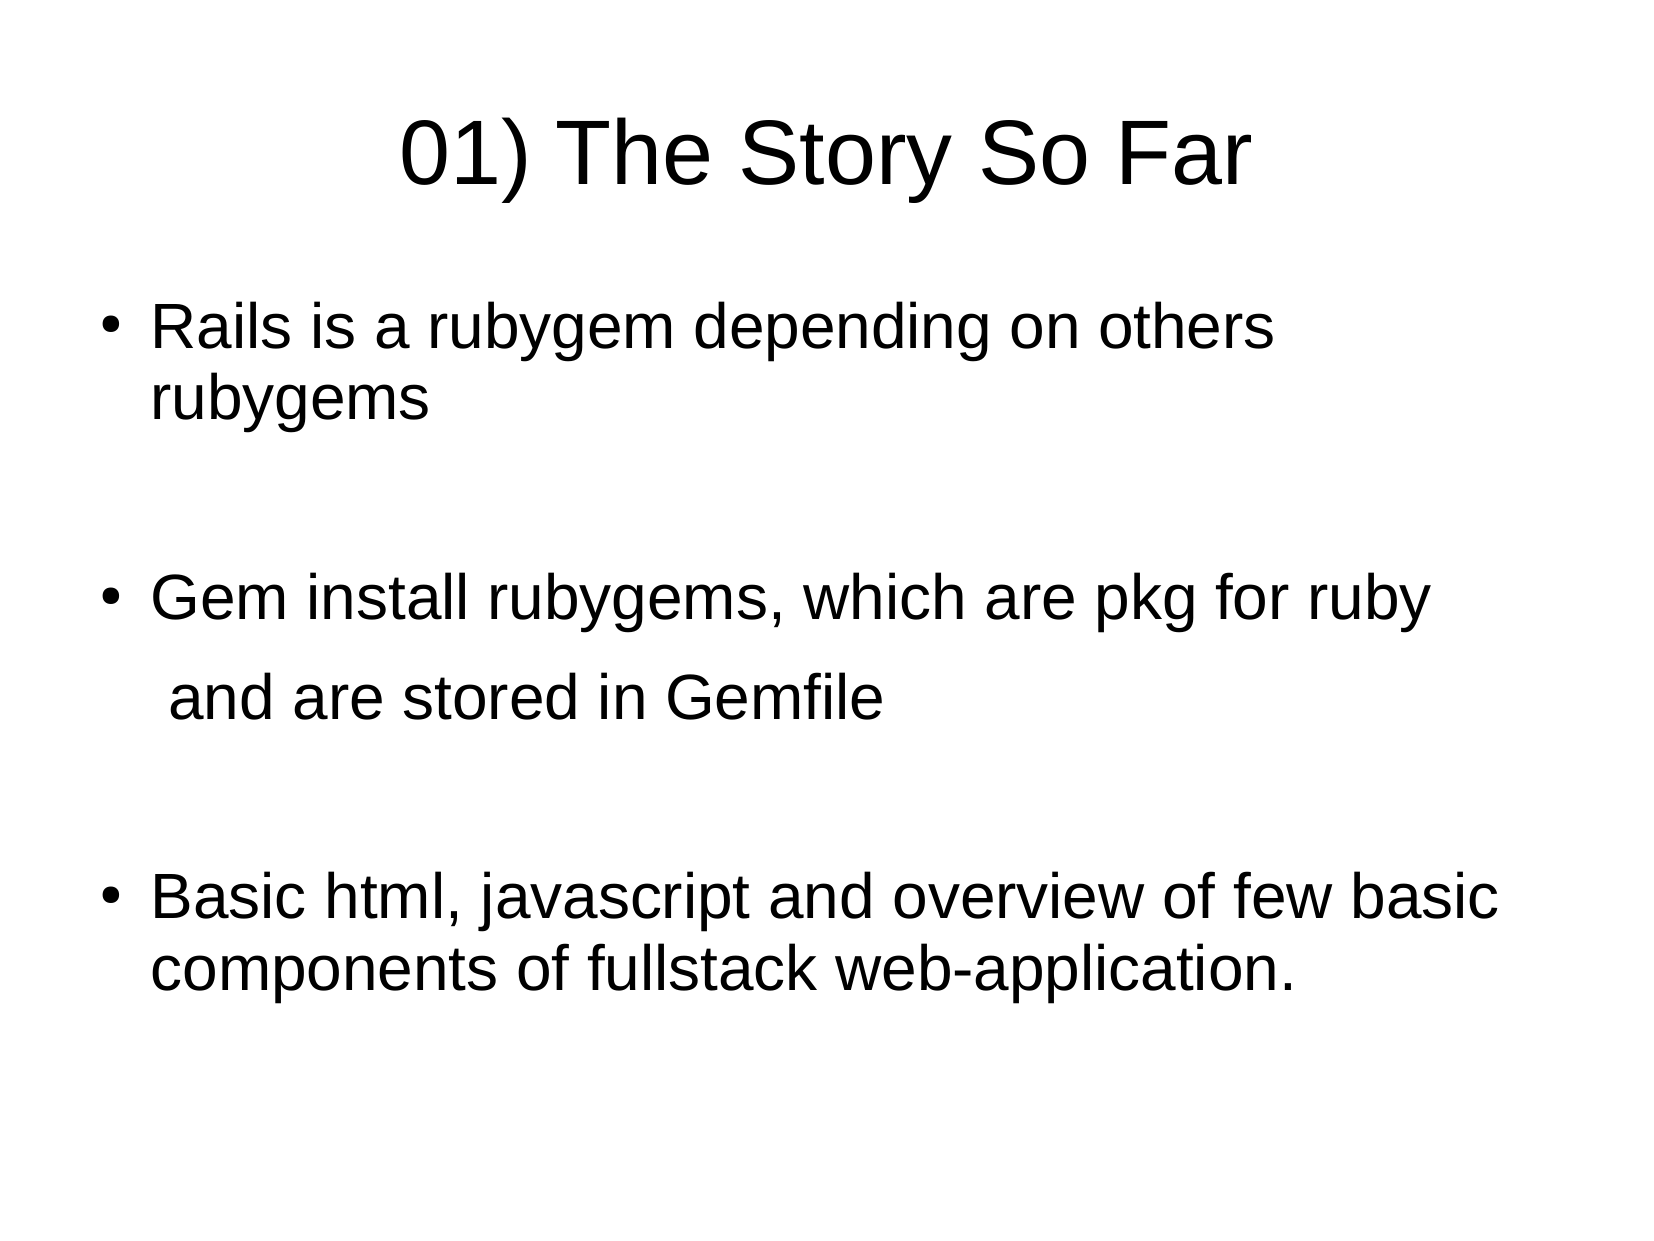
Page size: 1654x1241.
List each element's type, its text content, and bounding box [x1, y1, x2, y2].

title 01) The Story So Far [82, 49, 1571, 257]
list Rails is a rubygem depending on others rubygems Gem install rubygems, which are pkg for ruby and are stored in Gemfile Basic html, javascript and overview of few basic components of fullstack web-application. [82, 290, 1571, 1010]
